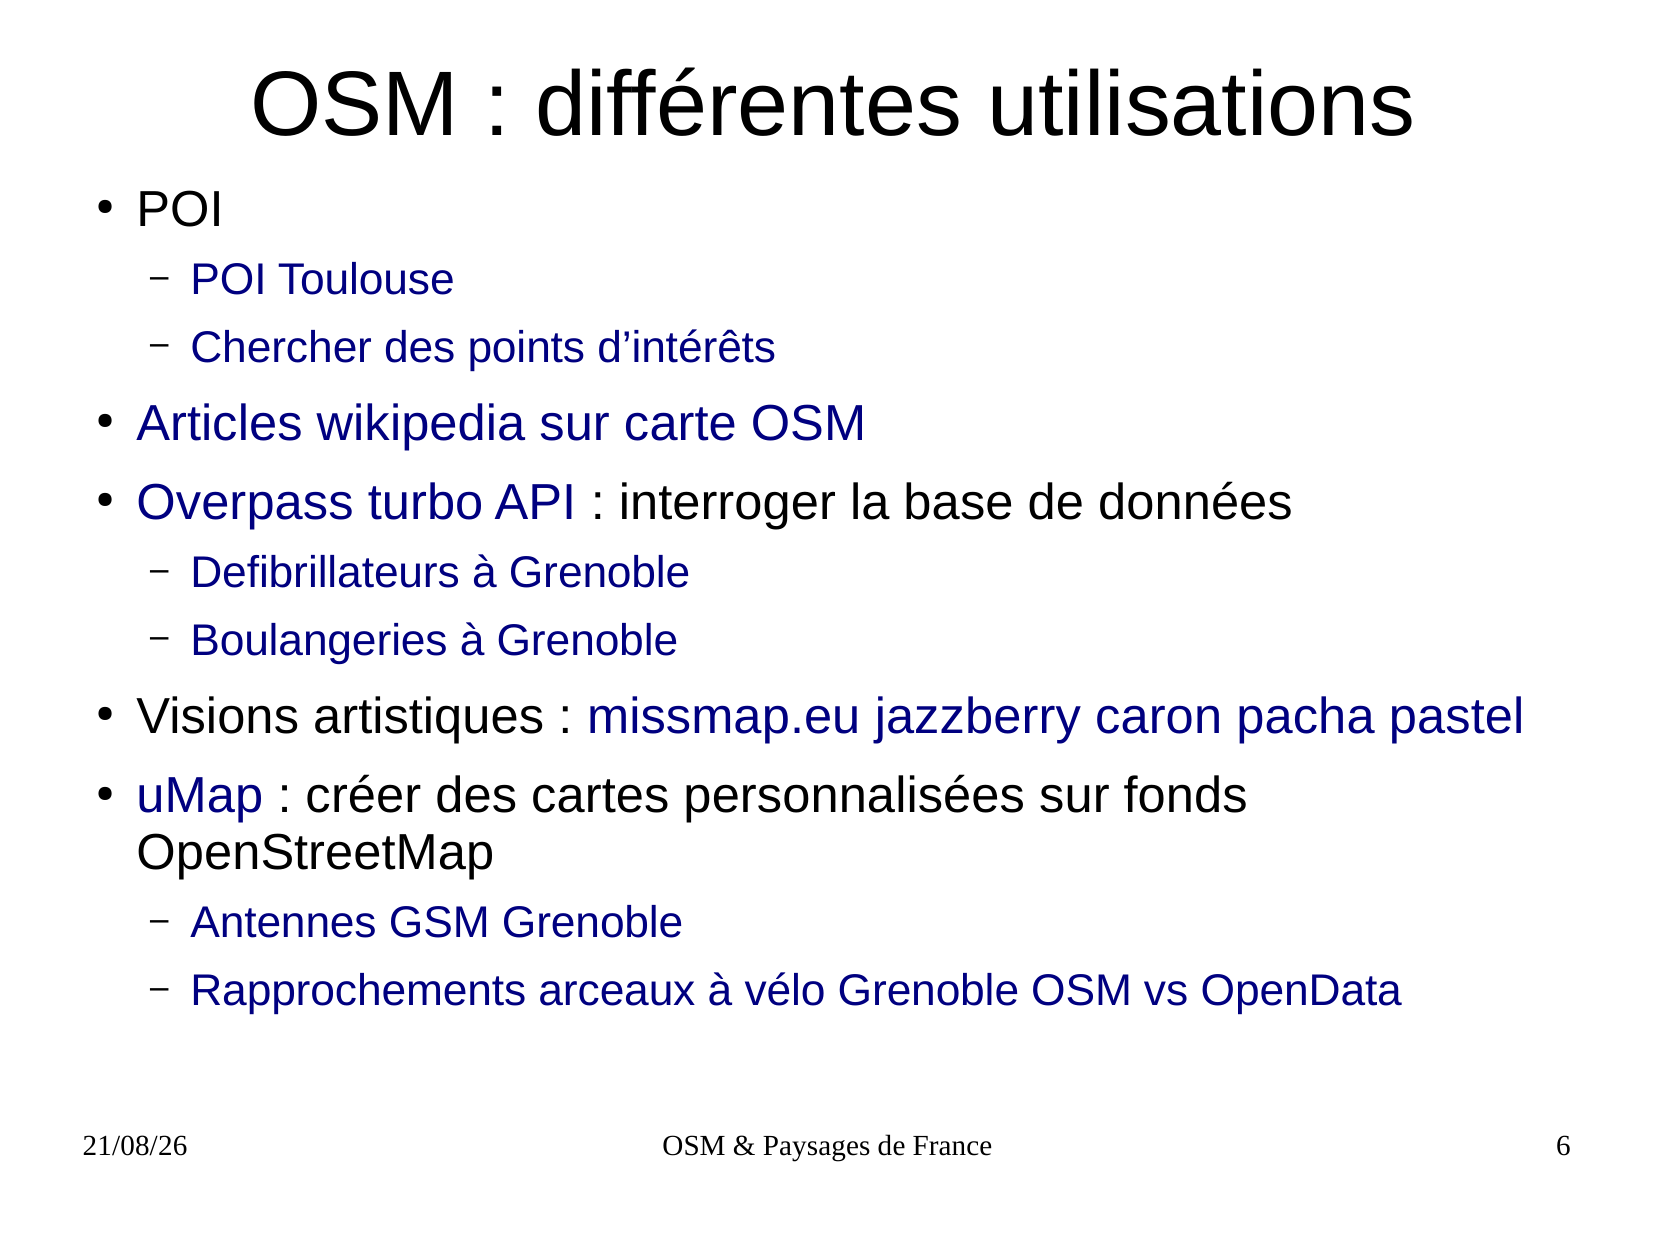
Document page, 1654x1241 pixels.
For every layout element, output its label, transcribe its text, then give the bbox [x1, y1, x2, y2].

list POI POI Toulouse Chercher des points d’intérêts Articles wikipedia sur carte OSM Overpass turbo API : interroger la base de données Defibrillateurs à Grenoble Boulangeries à Grenoble Visions artistiques : missmap.eu jazzberry caron pacha pastel uMap : créer des cartes personnalisées sur fonds OpenStreetMap Antennes GSM Grenoble Rapprochements arceaux à vélo Grenoble OSM vs OpenData [82, 180, 1571, 1021]
title OSM : différentes utilisations [90, 0, 1579, 208]
